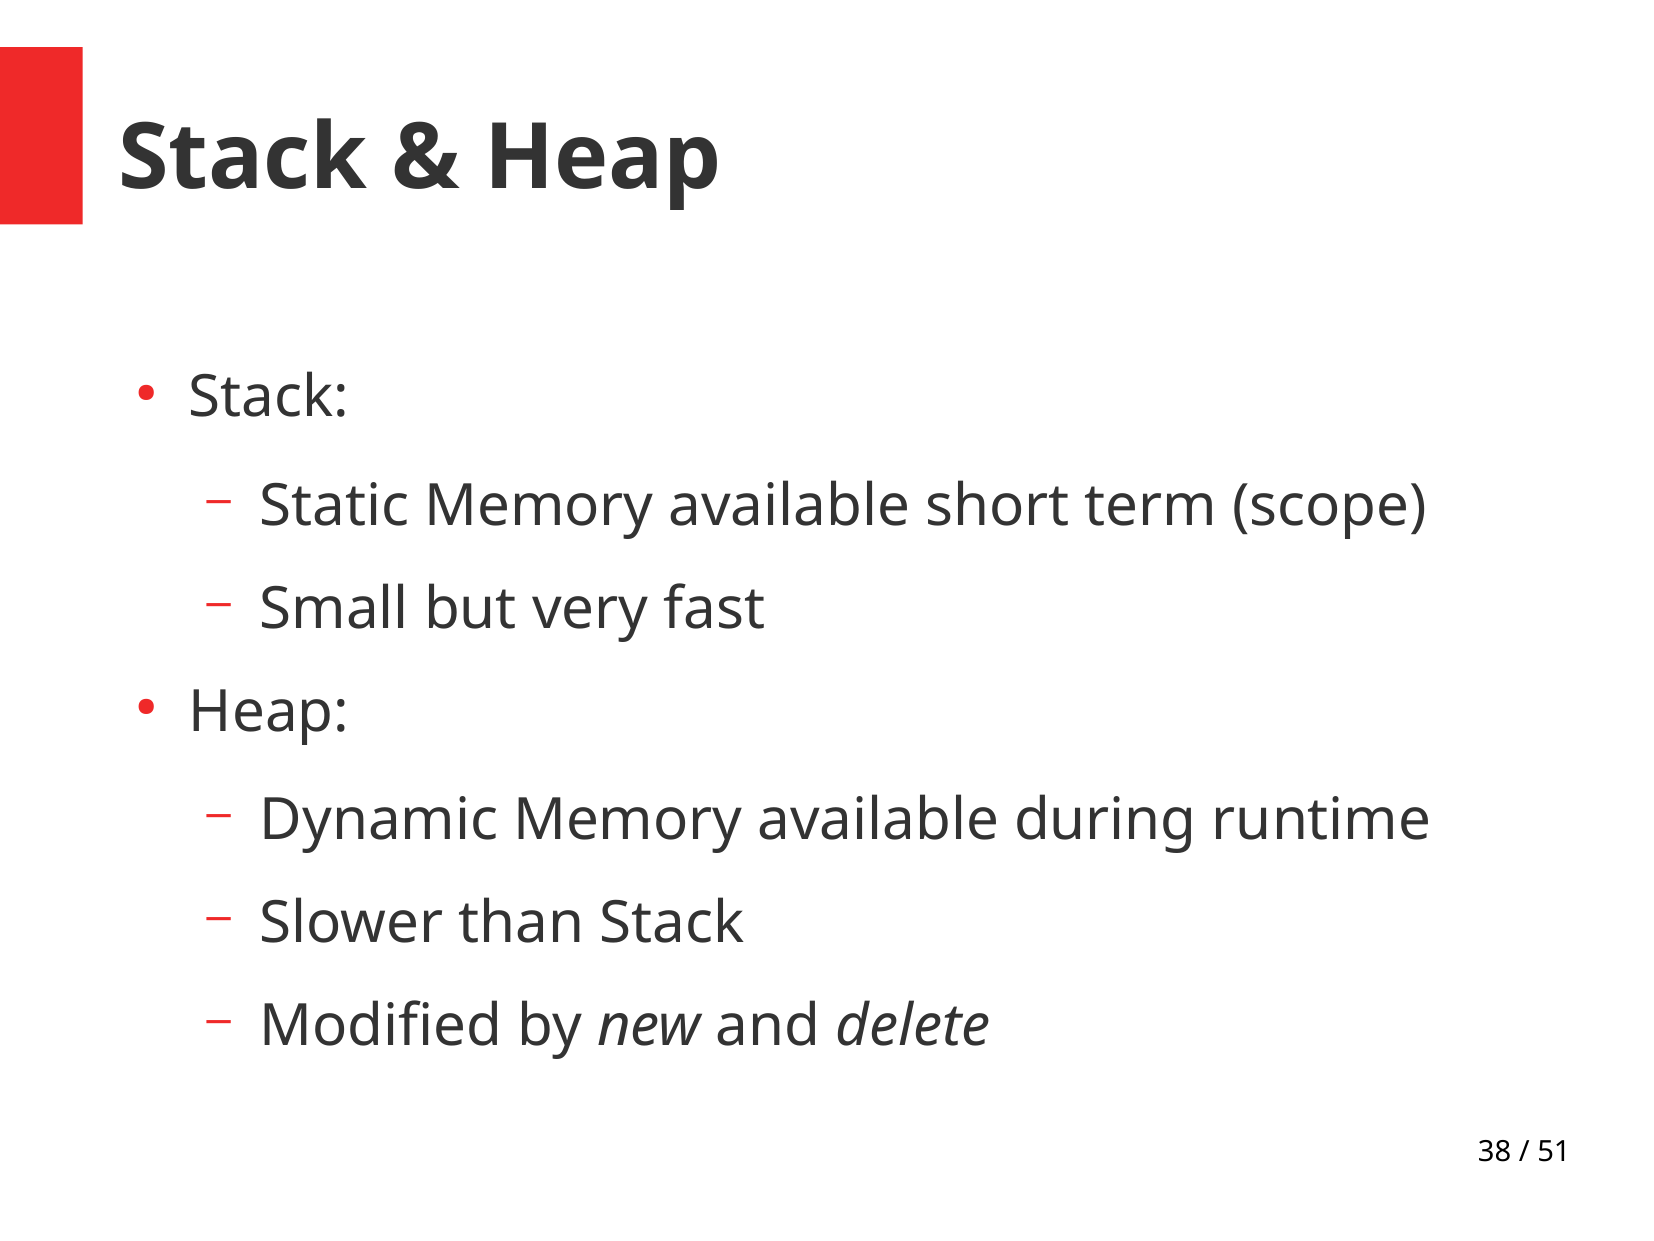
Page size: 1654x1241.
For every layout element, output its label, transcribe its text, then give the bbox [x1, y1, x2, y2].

title Stack & Heap [118, 49, 1571, 257]
list Stack: Static Memory available short term (scope) Small but very fast Heap: Dynamic Memory available during runtime Slower than Stack Modified by new and delete [118, 354, 1536, 1074]
